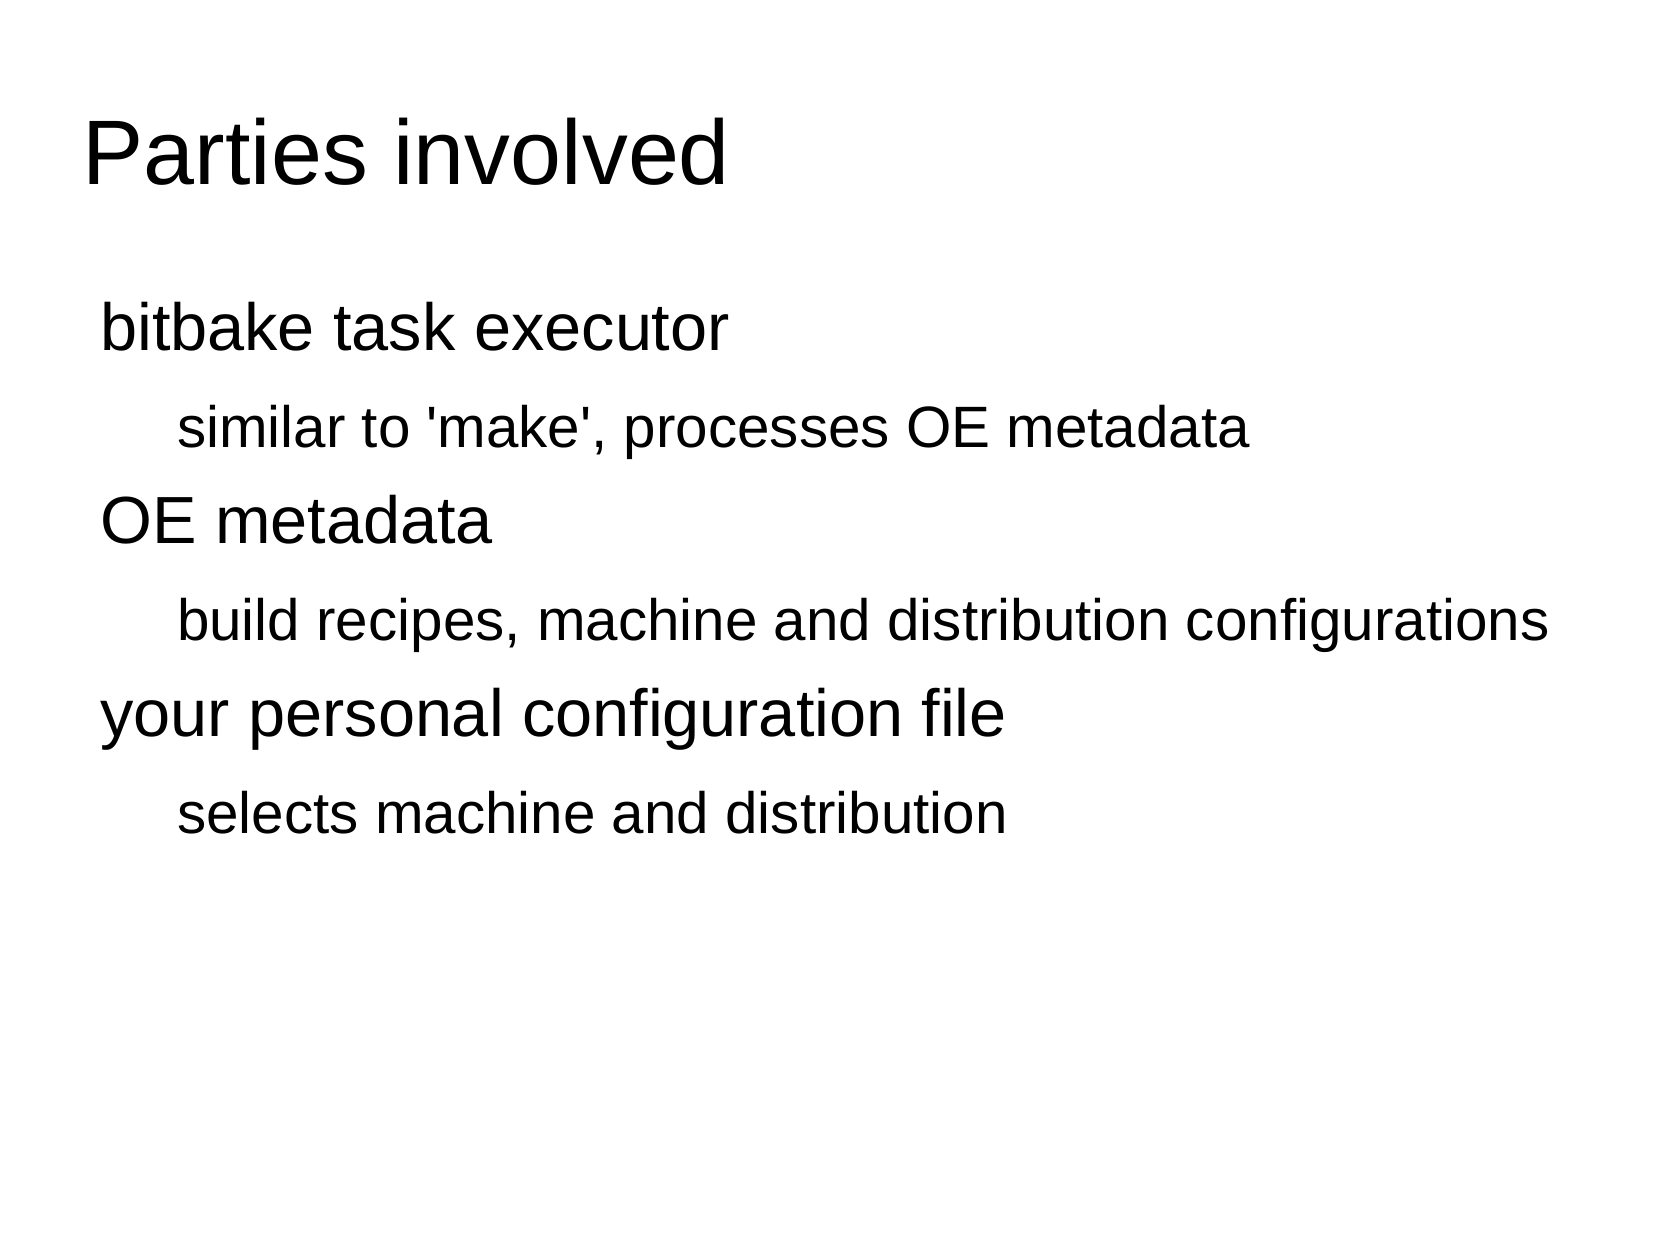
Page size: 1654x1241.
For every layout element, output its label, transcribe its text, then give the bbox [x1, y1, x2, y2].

title Parties involved [82, 56, 1571, 250]
list bitbake task executor similar to 'make', processes OE metadata OE metadata build recipes, machine and distribution configurations your personal configuration file selects machine and distribution [82, 290, 1571, 1094]
